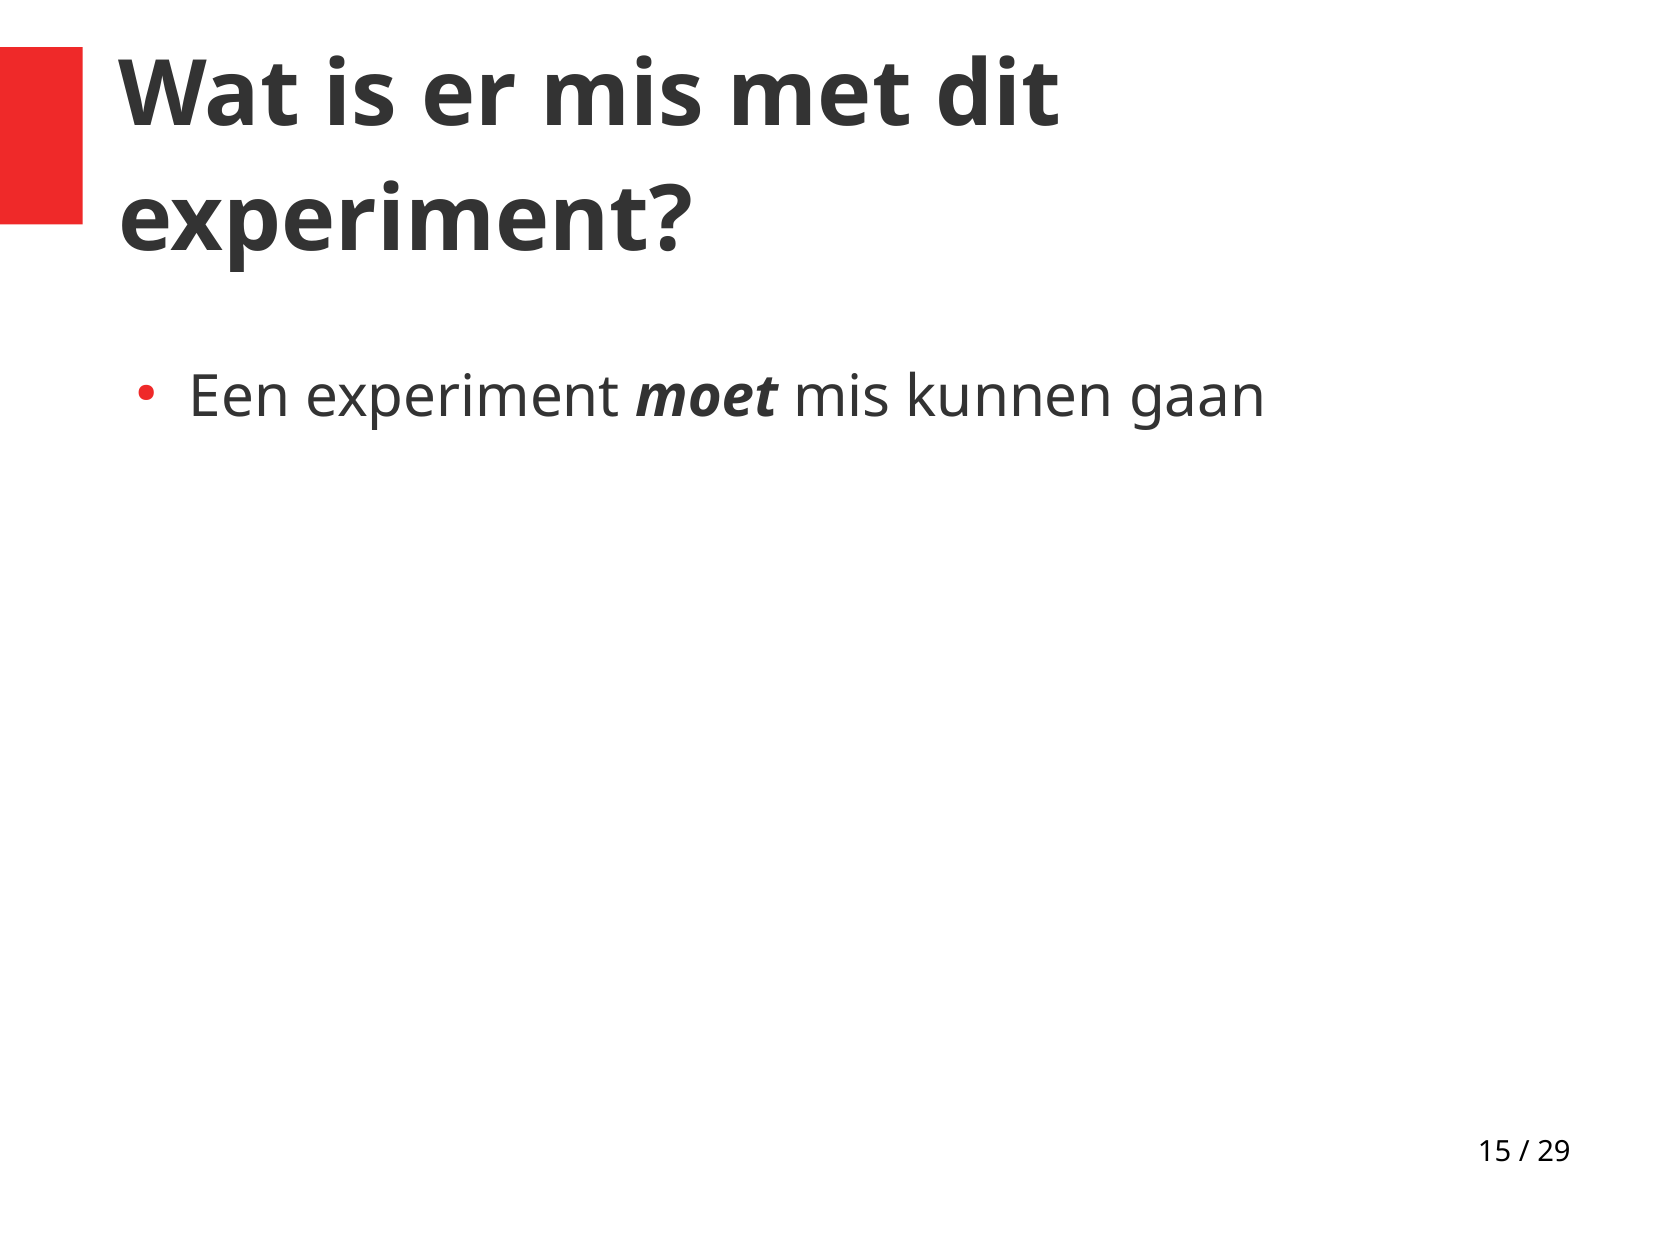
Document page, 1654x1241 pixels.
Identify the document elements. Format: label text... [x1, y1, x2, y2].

list Een experiment moet mis kunnen gaan [118, 354, 1536, 1074]
title Wat is er mis met dit experiment? [118, 27, 1571, 278]
